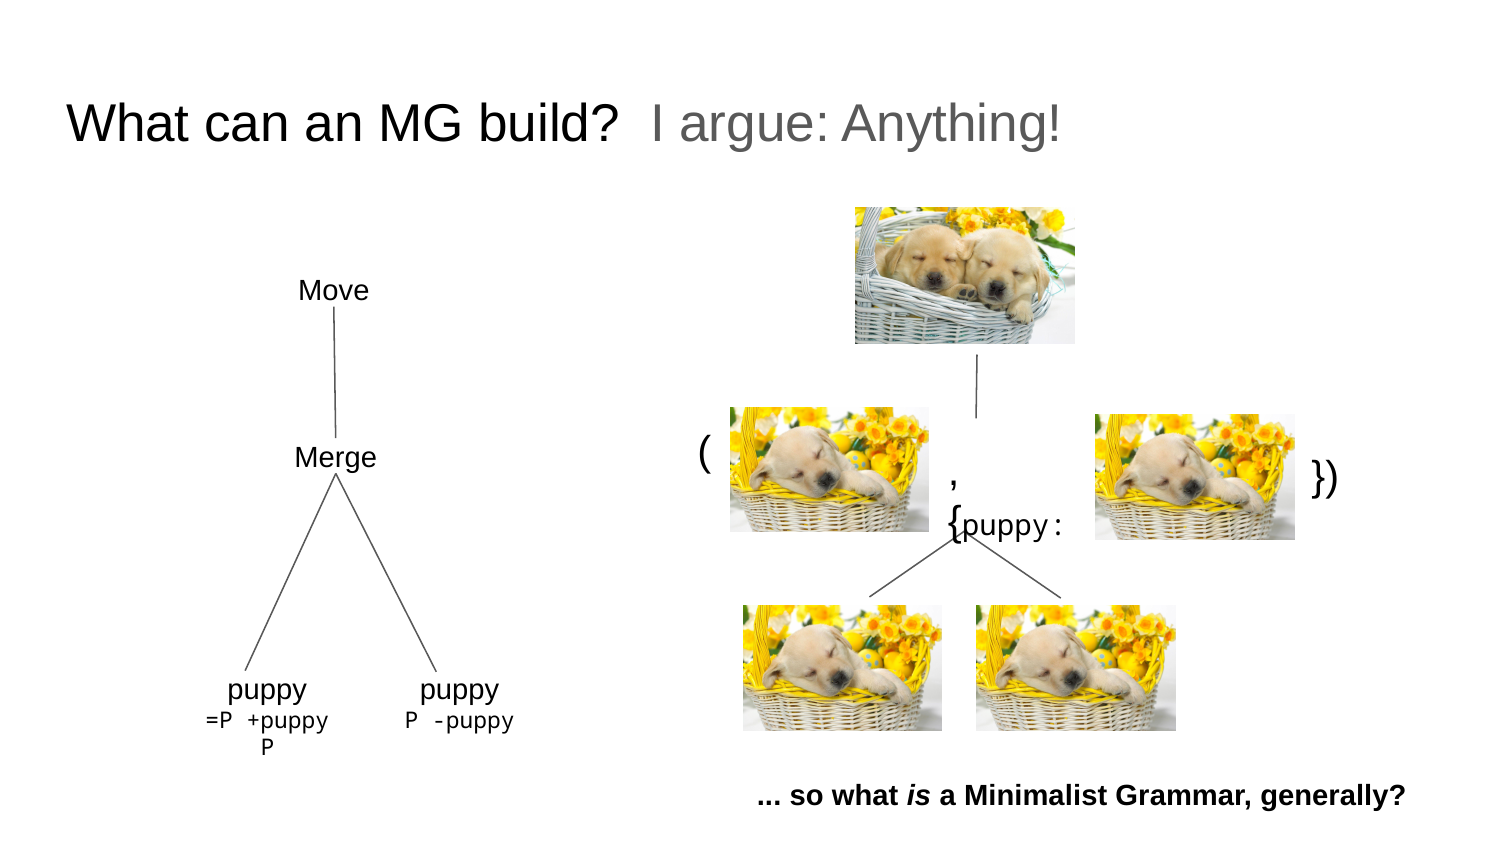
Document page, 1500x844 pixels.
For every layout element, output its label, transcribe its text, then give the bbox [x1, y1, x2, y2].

text_box Move [296, 271, 371, 307]
text_box ( [682, 408, 722, 489]
text_box puppy =P +puppy P [181, 670, 354, 761]
title What can an MG build? I argue: Anything! [51, 72, 1449, 167]
text_box Merge [271, 438, 400, 474]
text_box }) [1296, 433, 1371, 514]
text_box ... so what is a Minimalist Grammar, generally? [681, 760, 1483, 827]
text_box puppy P -puppy [388, 670, 531, 734]
text_box , {puppy: [932, 428, 1102, 559]
picture [855, 207, 1075, 344]
picture [976, 605, 1176, 731]
picture [1095, 414, 1295, 540]
picture [743, 605, 942, 731]
picture [730, 407, 929, 532]
